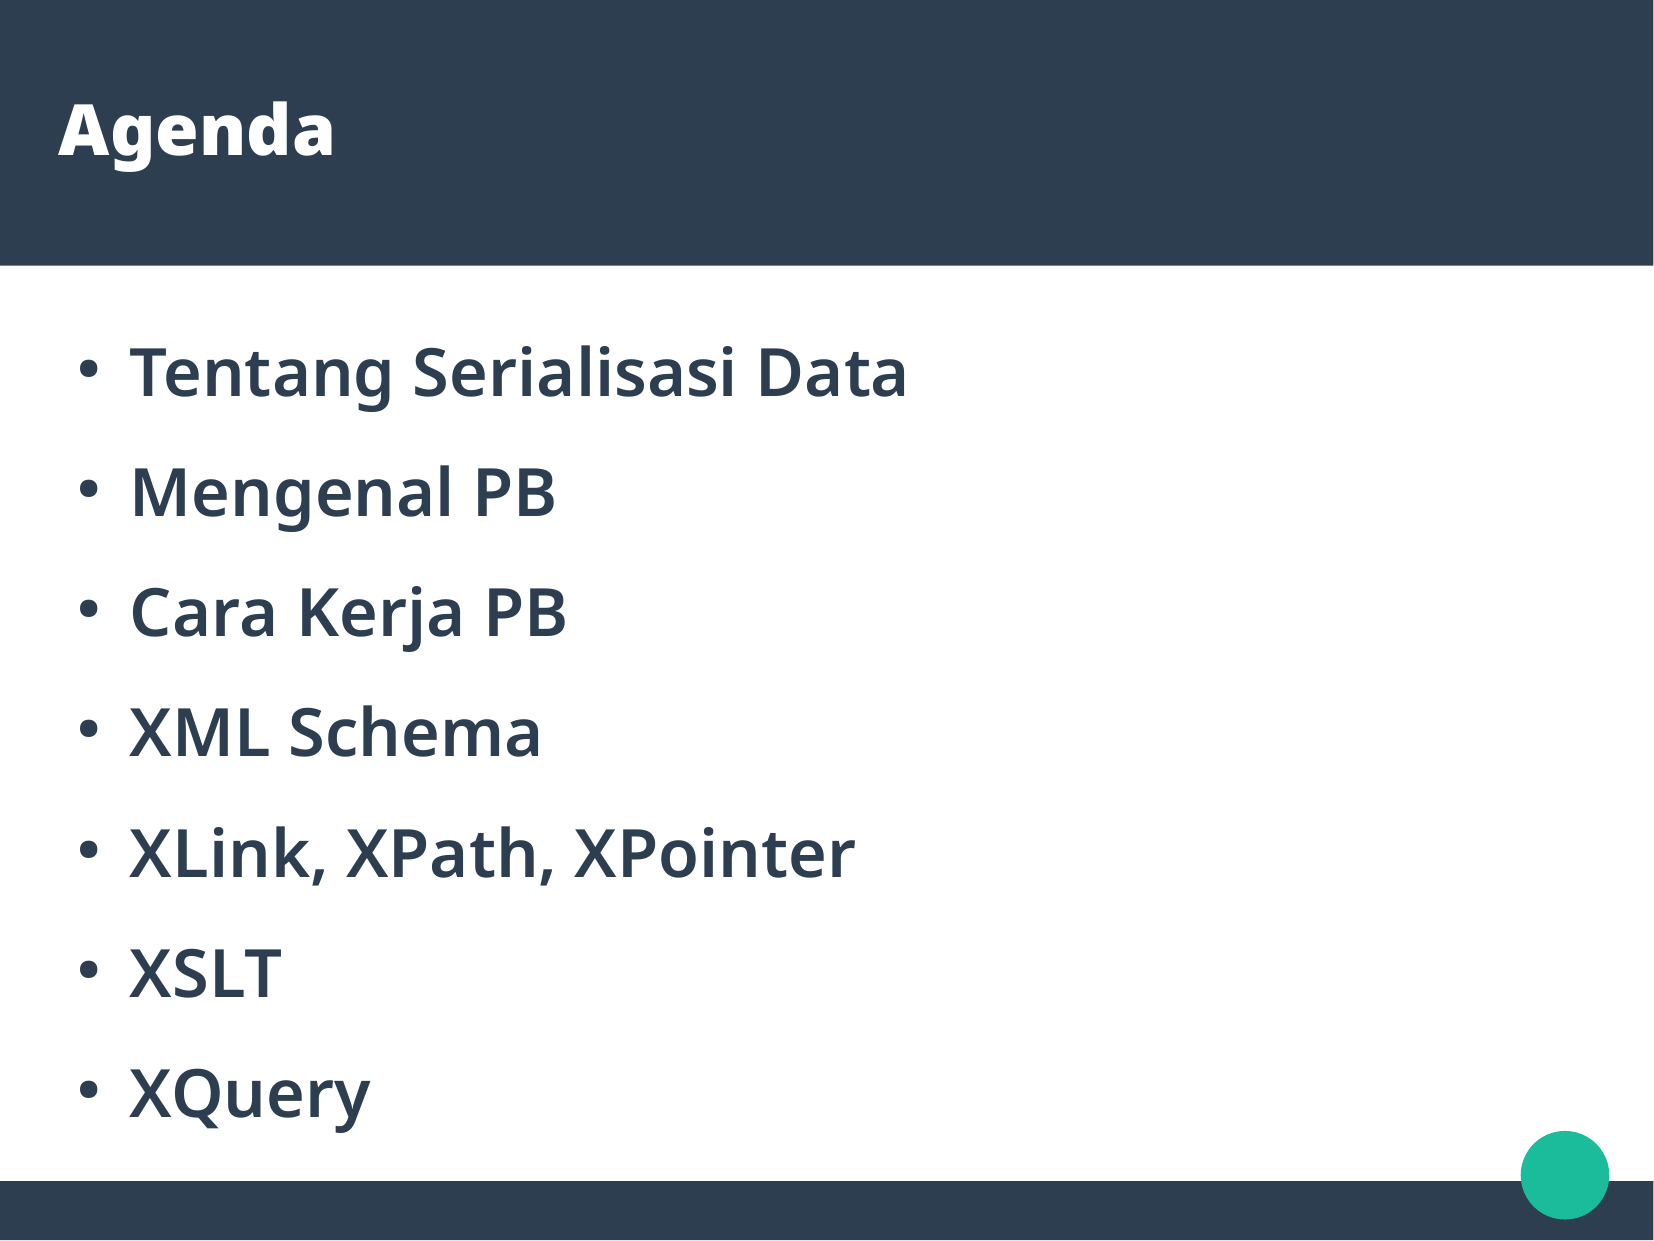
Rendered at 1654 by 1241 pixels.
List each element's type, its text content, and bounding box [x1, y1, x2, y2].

list Tentang Serialisasi Data Mengenal PB Cara Kerja PB XML Schema XLink, XPath, XPointer XSLT XQuery [59, 324, 1595, 1152]
title Agenda [59, 49, 1595, 207]
